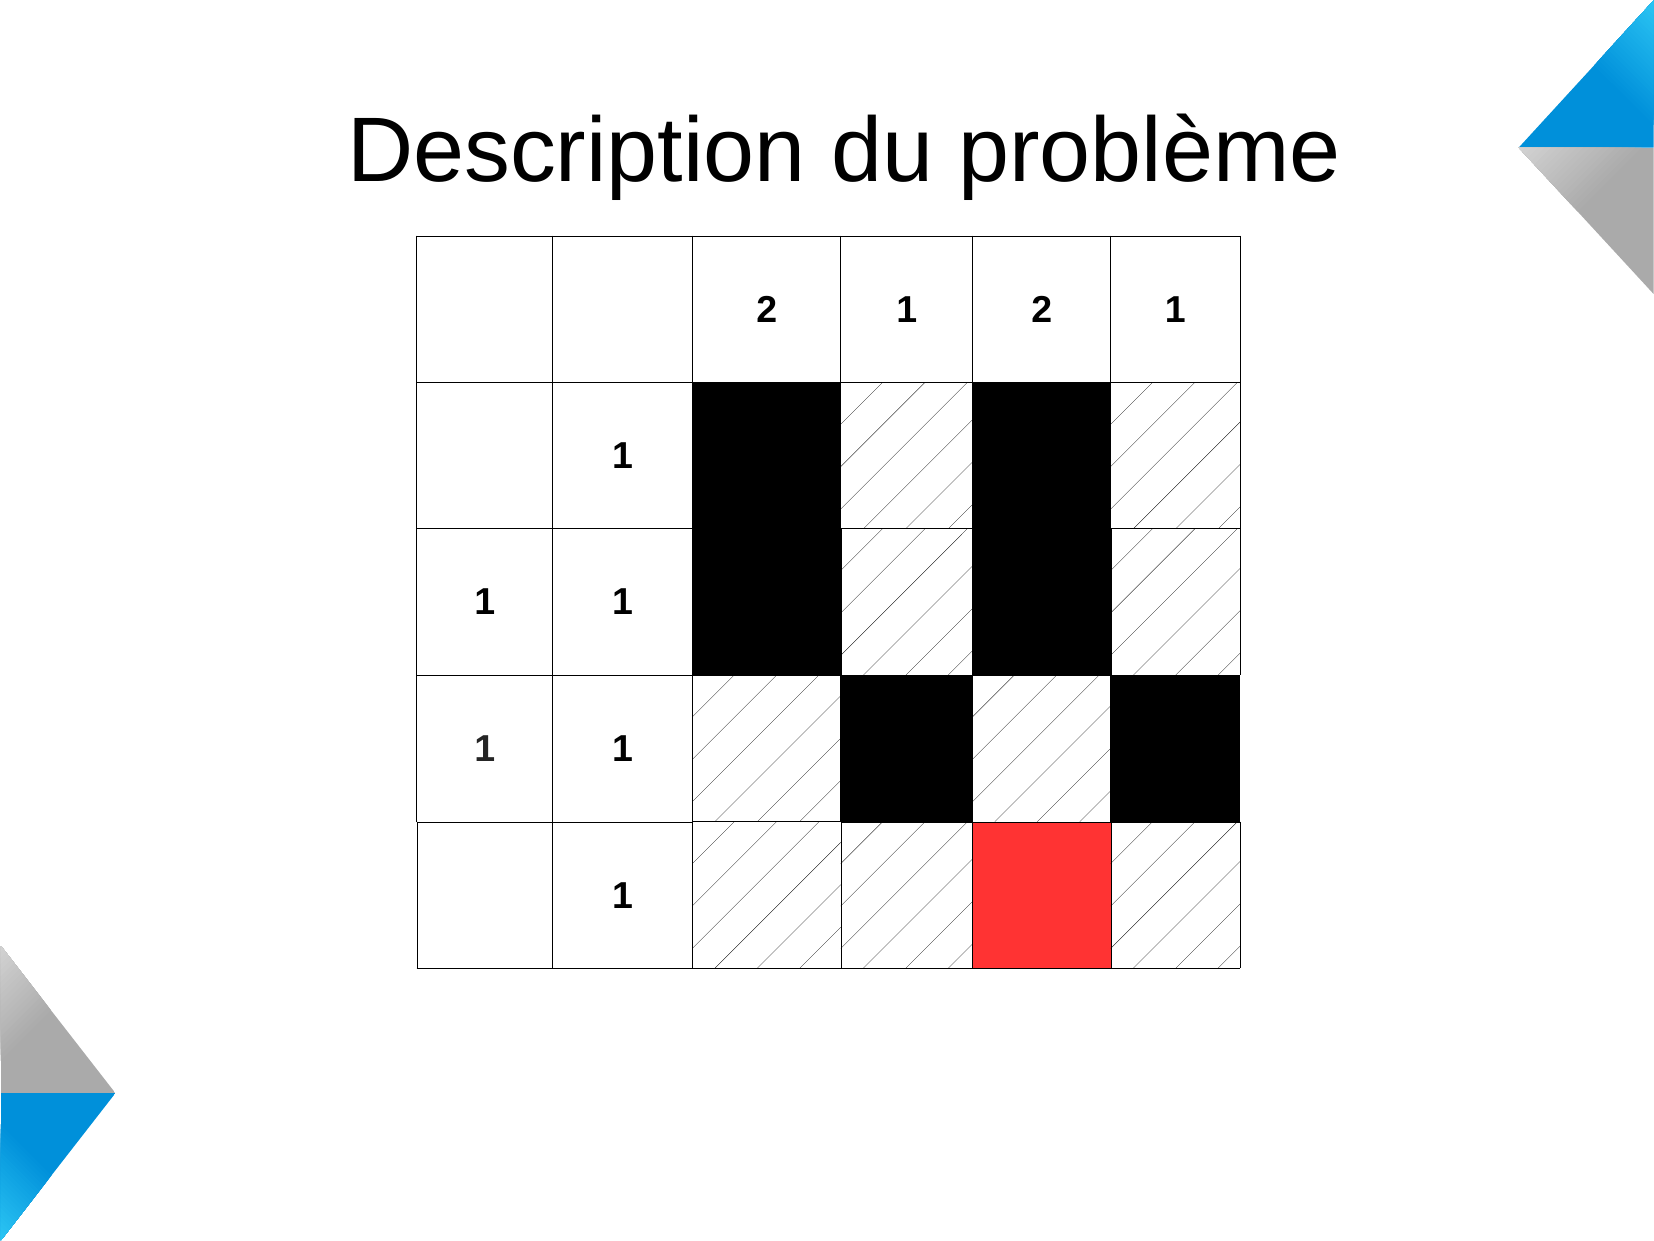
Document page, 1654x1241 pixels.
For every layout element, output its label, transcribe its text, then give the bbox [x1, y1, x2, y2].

table_cell 1 [417, 676, 552, 822]
table_cell [842, 823, 972, 968]
table_cell [973, 823, 1111, 968]
table_header 1 [841, 237, 972, 382]
table_header 2 [973, 237, 1110, 382]
table_cell 1 [553, 823, 692, 968]
table_cell [1112, 823, 1240, 968]
table_cell 1 [553, 383, 692, 528]
table_cell [1111, 383, 1240, 528]
table_cell [693, 676, 840, 821]
table_cell [693, 383, 840, 528]
table_cell [693, 529, 841, 675]
table_header [553, 237, 692, 382]
table_cell [841, 676, 972, 822]
table_cell [693, 822, 841, 968]
table_cell [418, 823, 552, 968]
table_cell [973, 383, 1110, 528]
table_cell 1 [417, 529, 552, 675]
table_cell 1 [553, 529, 692, 675]
table_header 1 [1111, 237, 1240, 382]
table_cell [973, 676, 1110, 822]
table_cell [1112, 529, 1240, 675]
table_cell [841, 383, 972, 528]
table_cell [973, 529, 1111, 675]
table_header [417, 237, 552, 382]
table_header 2 [693, 237, 840, 382]
table_cell [417, 383, 552, 528]
table_cell [1111, 676, 1240, 822]
title Description du problème [82, 49, 1571, 257]
table_cell 1 [553, 676, 692, 822]
table_cell [842, 529, 972, 675]
